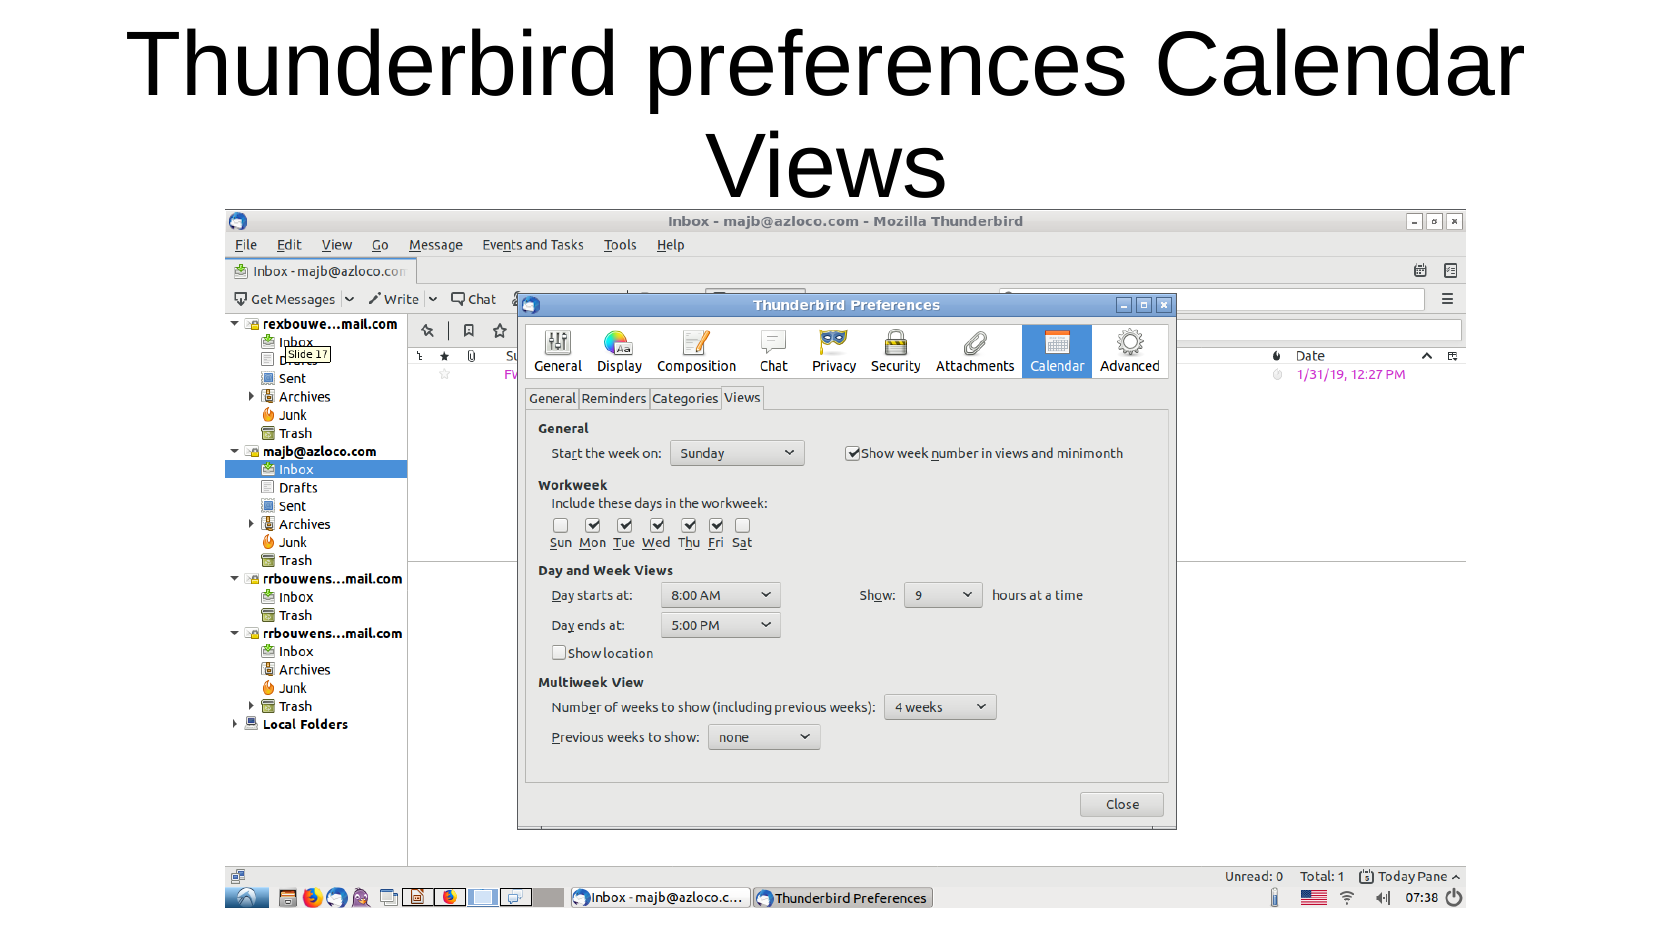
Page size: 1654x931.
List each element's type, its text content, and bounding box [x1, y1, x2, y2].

picture [225, 209, 1466, 908]
title Thunderbird preferences Calendar Views [82, 12, 1571, 218]
